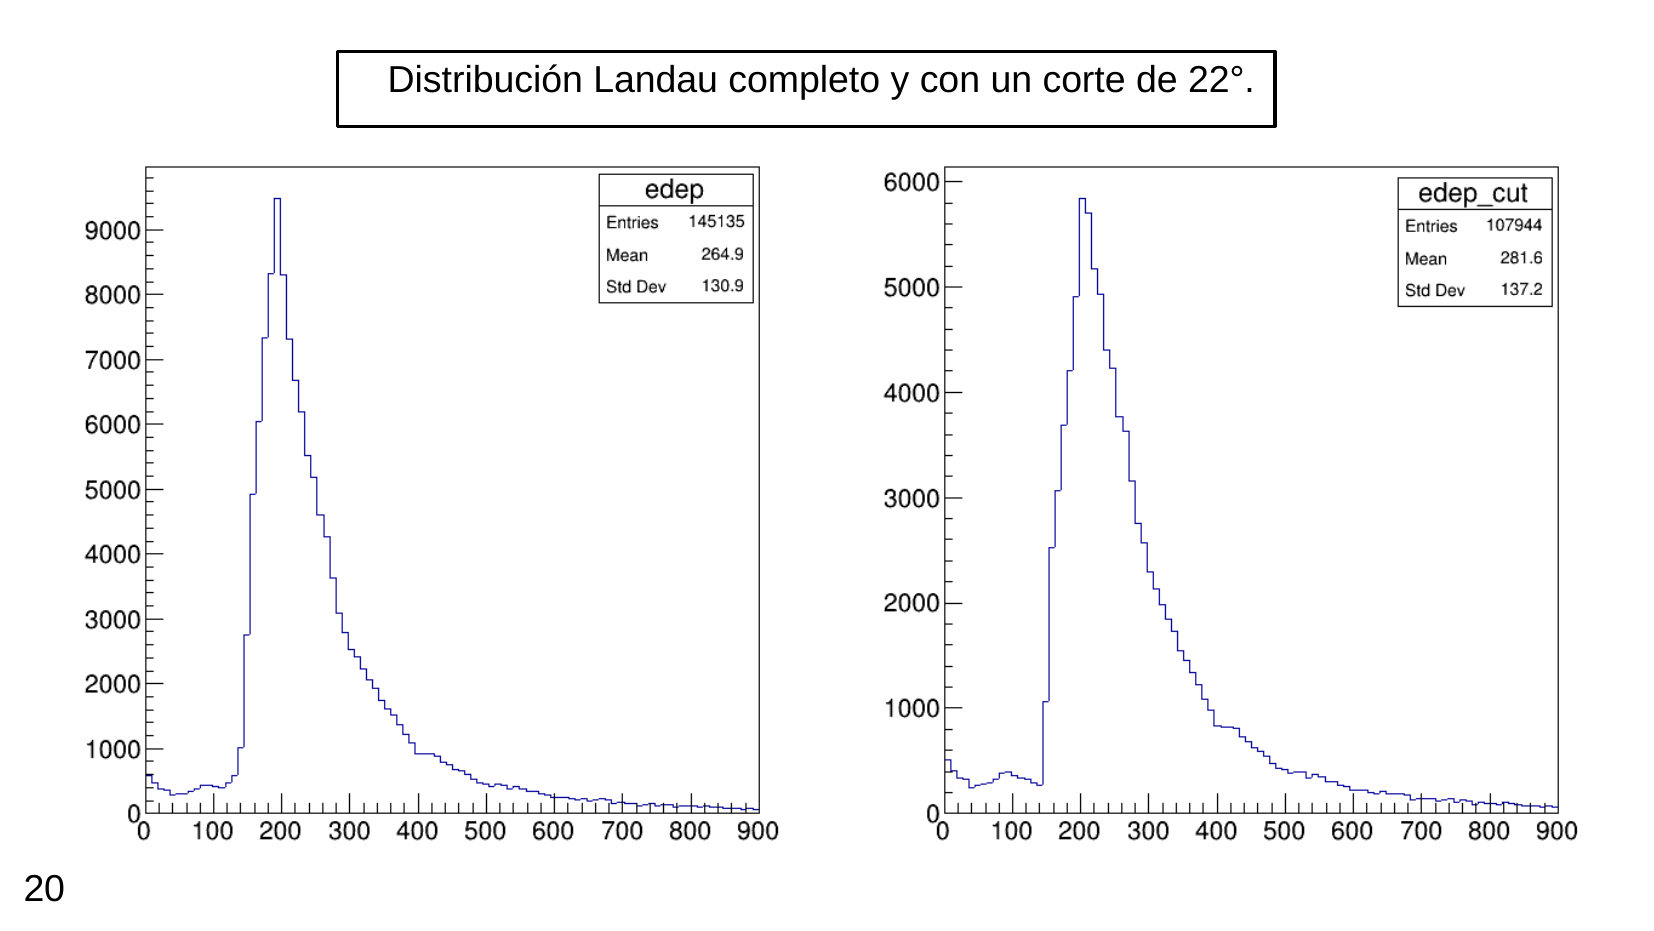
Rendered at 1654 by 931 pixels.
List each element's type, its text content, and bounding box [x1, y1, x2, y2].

text_box <number> [8, 860, 638, 931]
text_box Distribución Landau completo y con un corte de 22°. [337, 51, 1276, 127]
picture [75, 158, 1582, 861]
